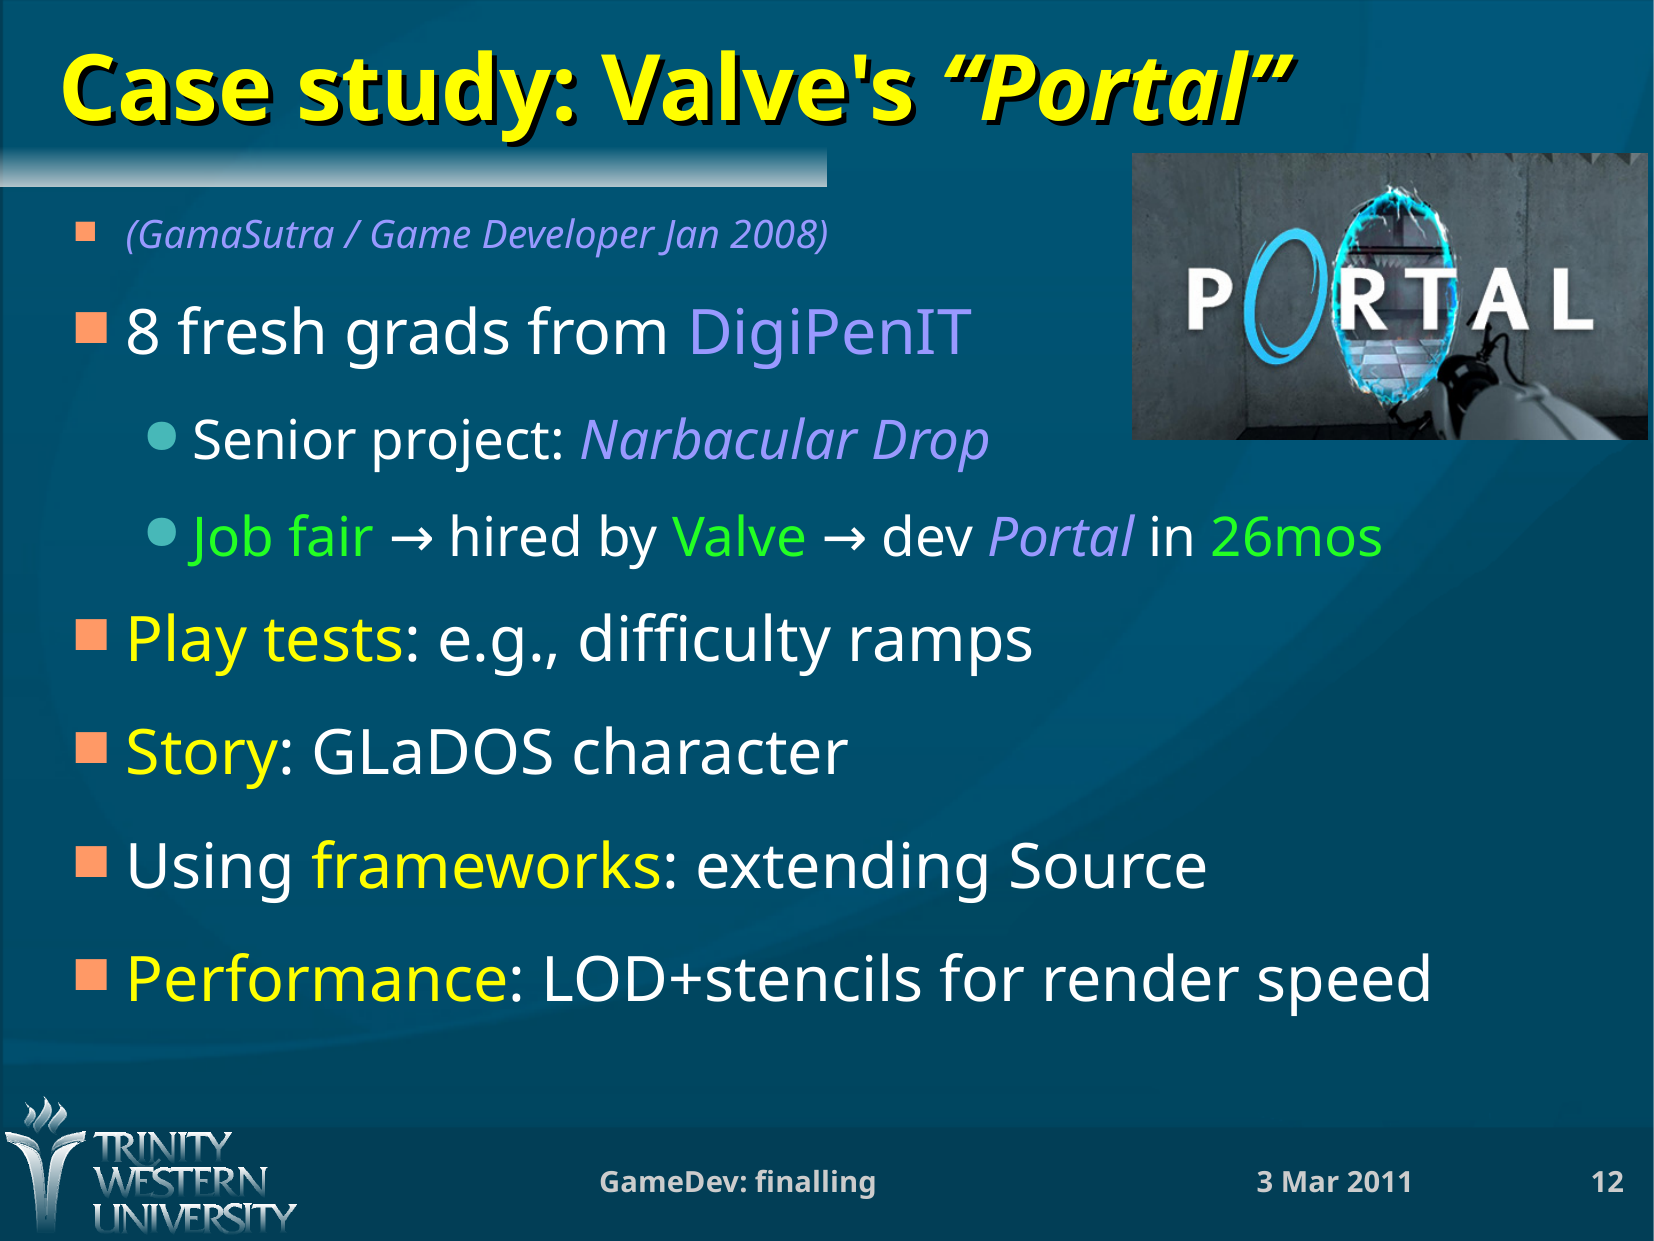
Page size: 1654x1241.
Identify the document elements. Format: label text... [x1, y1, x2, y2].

picture [1133, 154, 1647, 439]
title Closing kits [0, 154, 827, 158]
title Case study: Valve's “Portal” [59, 19, 1595, 148]
picture [38, 1227, 54, 1232]
list (GamaSutra / Game Developer Jan 2008) 8 fresh grads from DigiPenIT Senior project: Narbacular Drop Job fair → hired by Valve → dev Portal in 26mos Play tests: e.g., difficulty ramps Story: GLaDOS character Using frameworks: extending Source Performance: LOD+stencils for render speed [59, 206, 1625, 1026]
